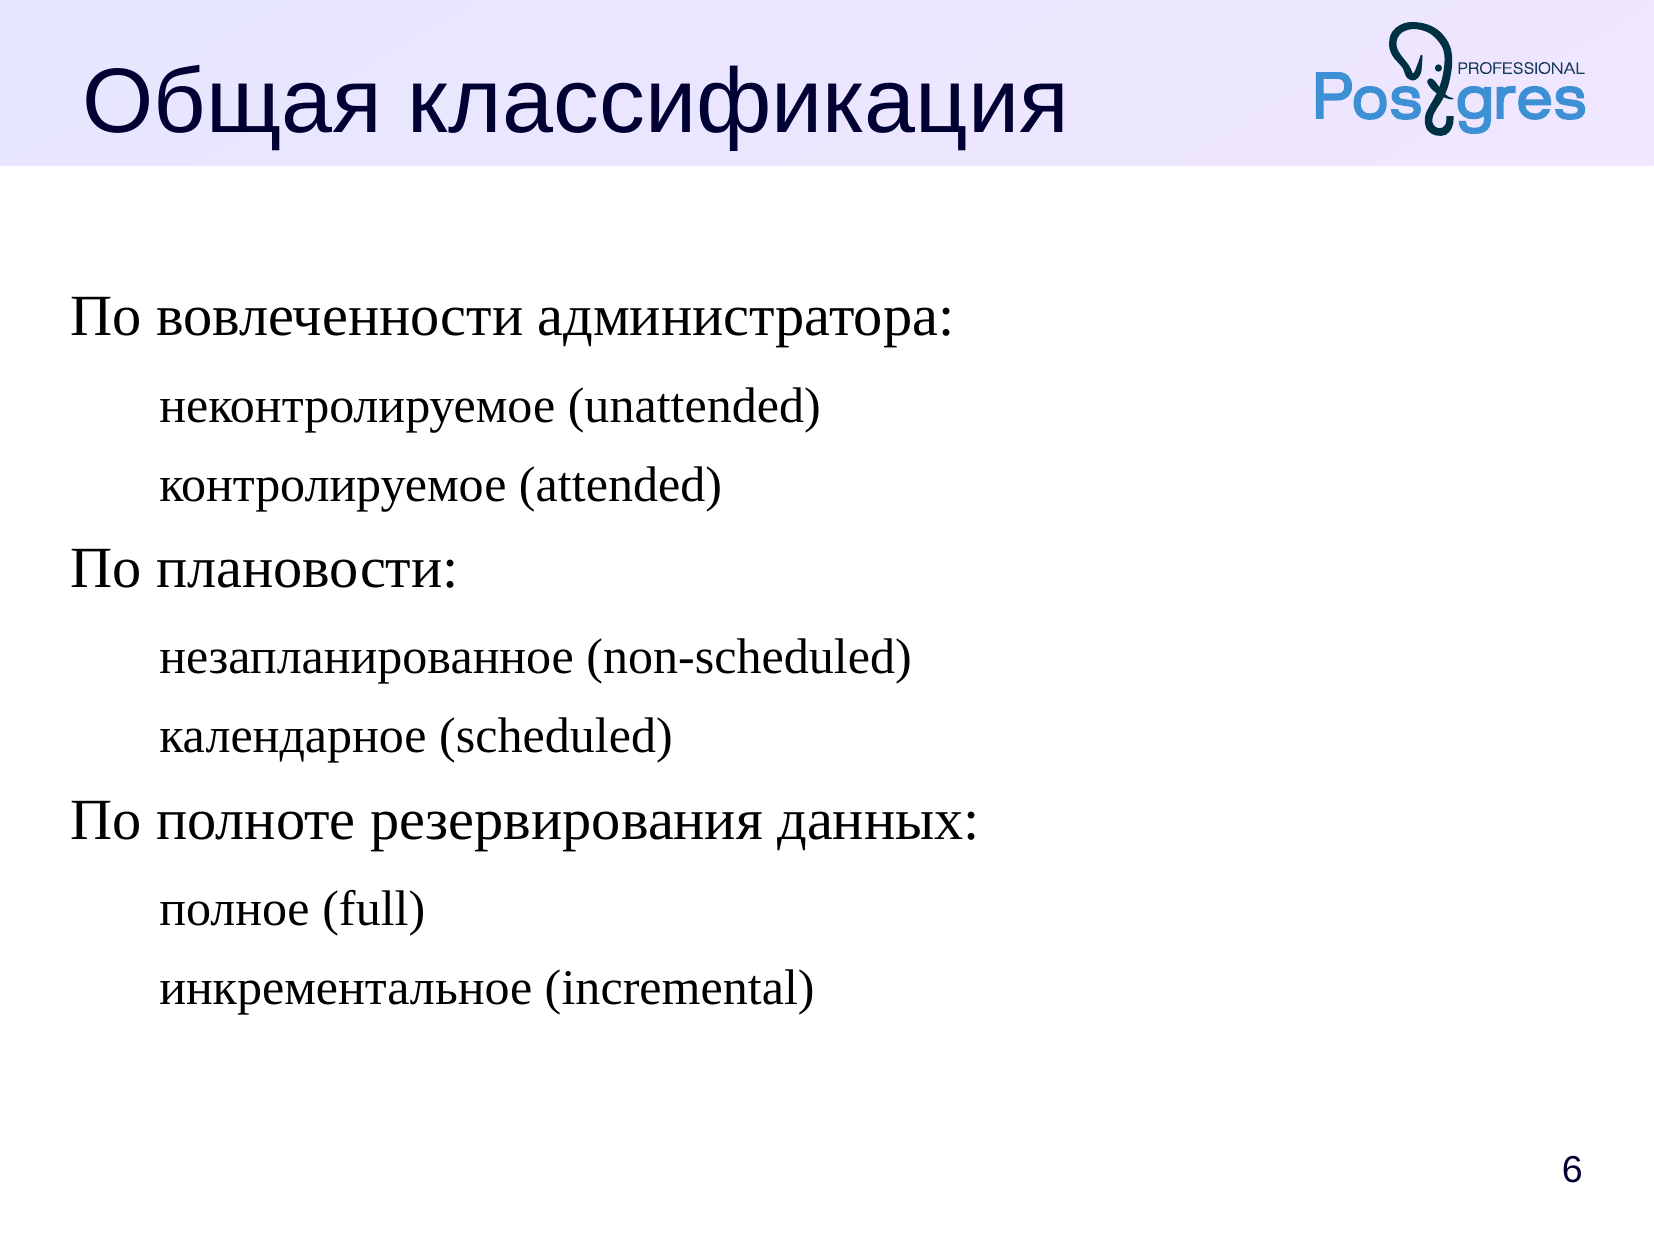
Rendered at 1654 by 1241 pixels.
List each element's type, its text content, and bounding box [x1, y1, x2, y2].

list По вовлеченности администратора: неконтролируемое (unattended) контролируемое (attended) По плановости: незапланированное (non-scheduled) календарное (scheduled) По полноте резервирования данных: полное (full) инкрементальное (incremental) [70, 283, 1583, 1134]
title Общая классификация [82, 49, 1252, 153]
